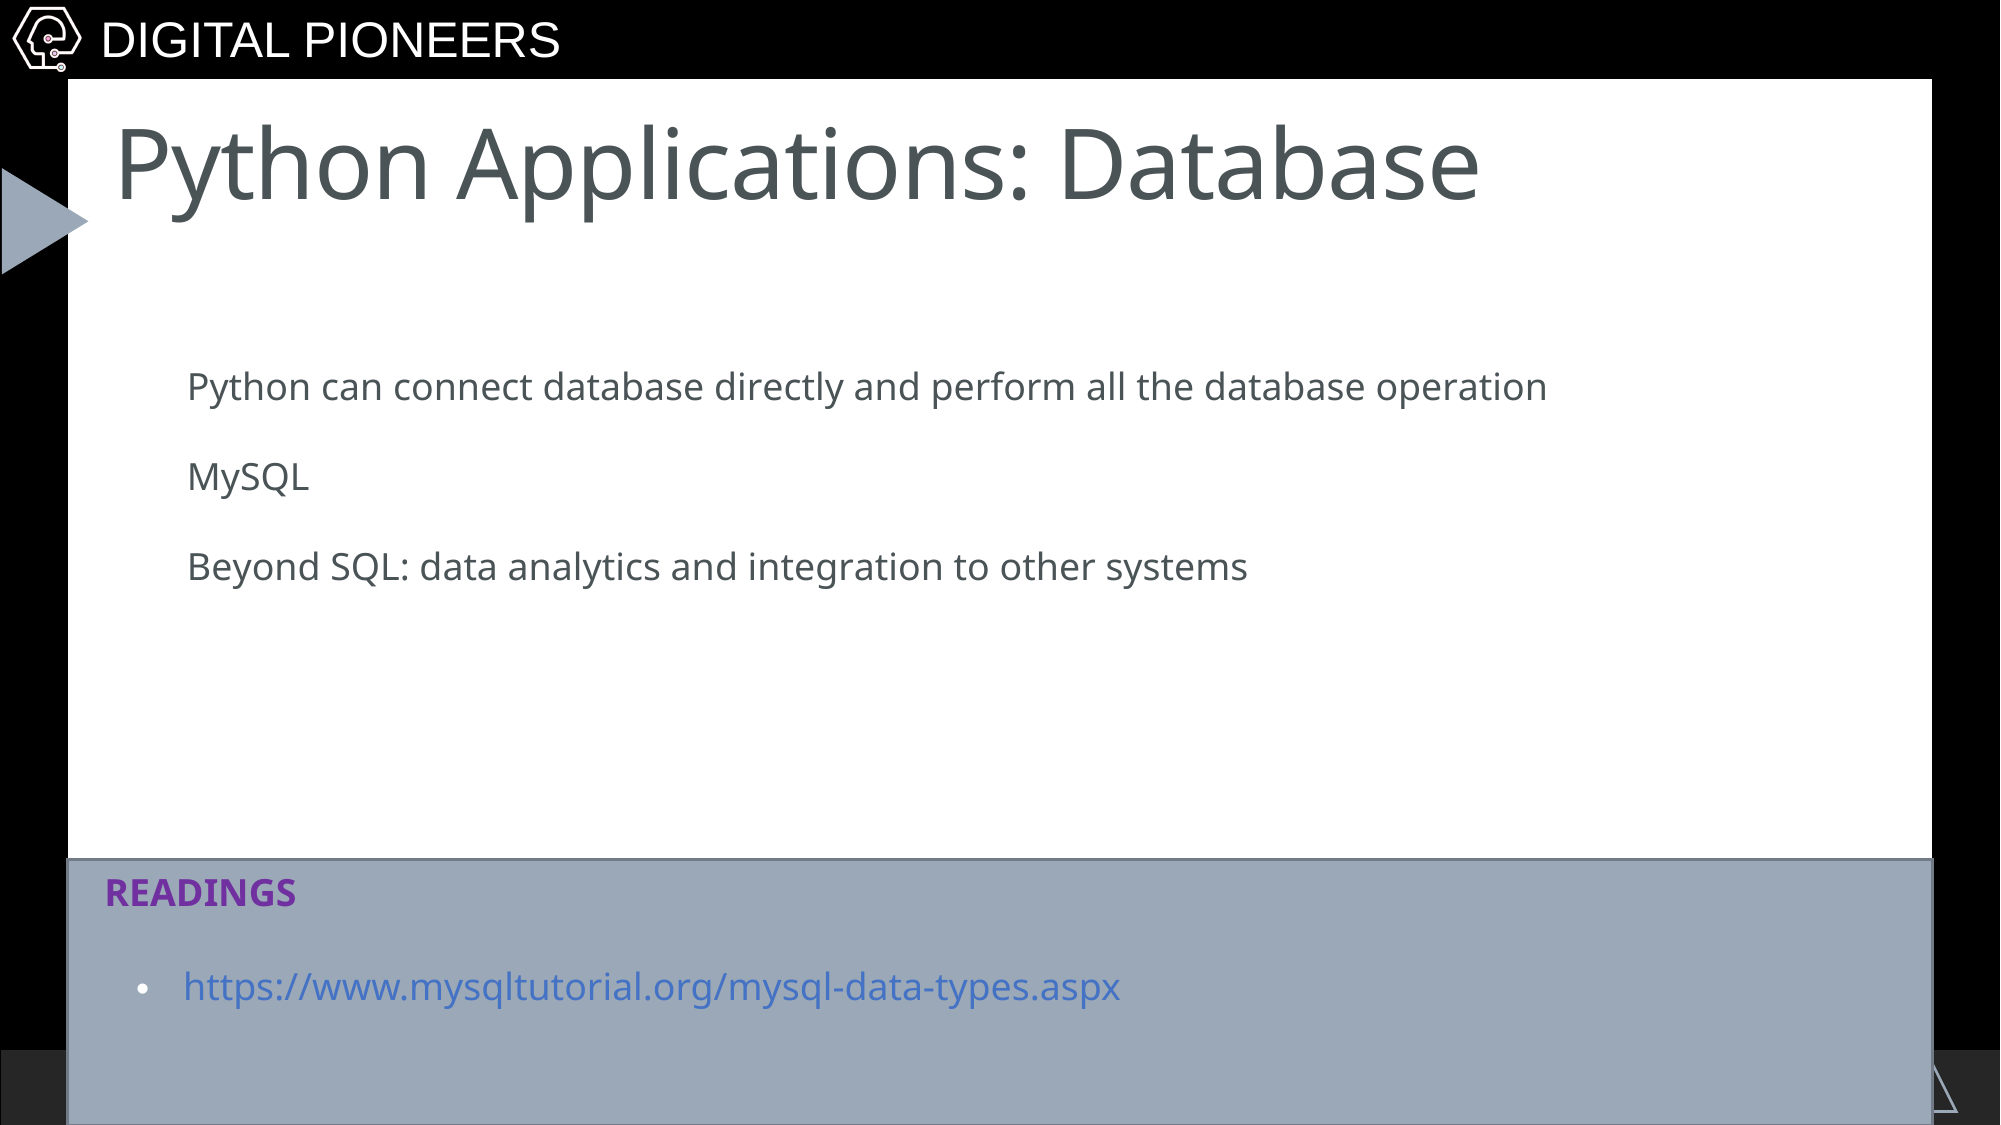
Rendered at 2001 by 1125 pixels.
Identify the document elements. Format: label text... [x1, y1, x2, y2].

picture [7, 5, 85, 73]
text_box DIGITAL PIONEERS [85, 0, 596, 76]
text_box [68, 860, 1933, 1125]
text_box https://www.mysqltutorial.org/mysql-data-types.aspx [121, 955, 1738, 1017]
title Python Applications: Database [98, 93, 1813, 243]
text_box READINGS [89, 861, 326, 922]
text_box Python can connect database directly and perform all the database operation MySQL Beyond SQL: data analytics and integration to other systems [125, 355, 1842, 644]
